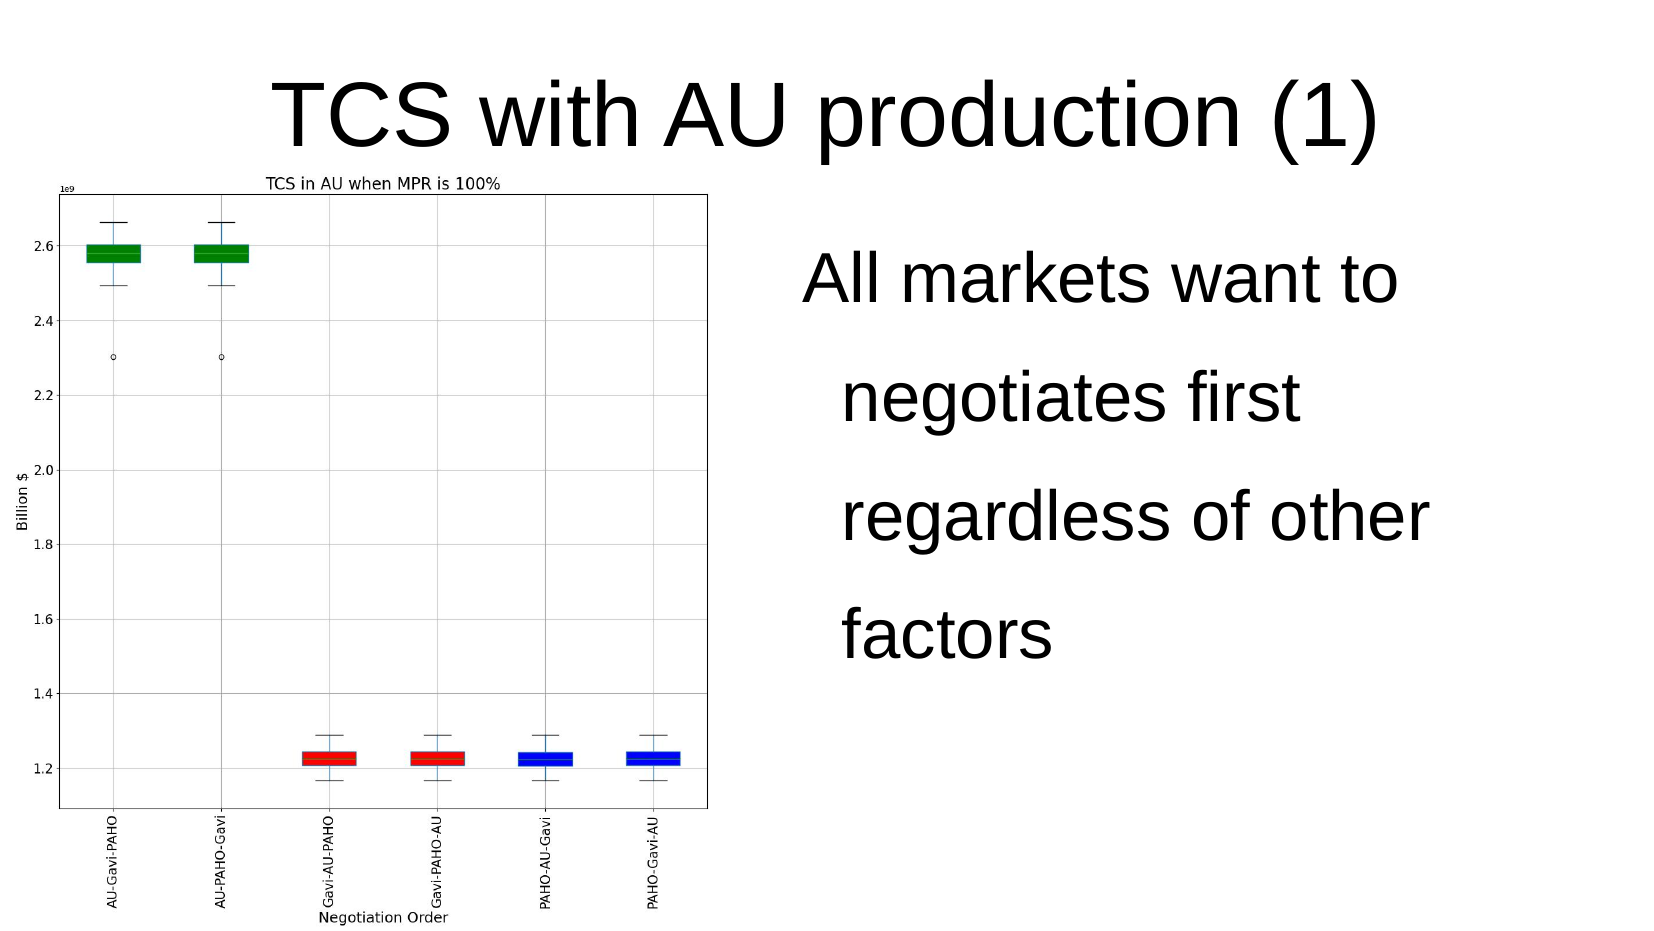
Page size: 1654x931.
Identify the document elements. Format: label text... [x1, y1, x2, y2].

text_box All markets want to negotiates first regardless of other factors [787, 192, 1654, 863]
title TCS with AU production (1) [82, 37, 1571, 193]
picture [0, 112, 788, 931]
